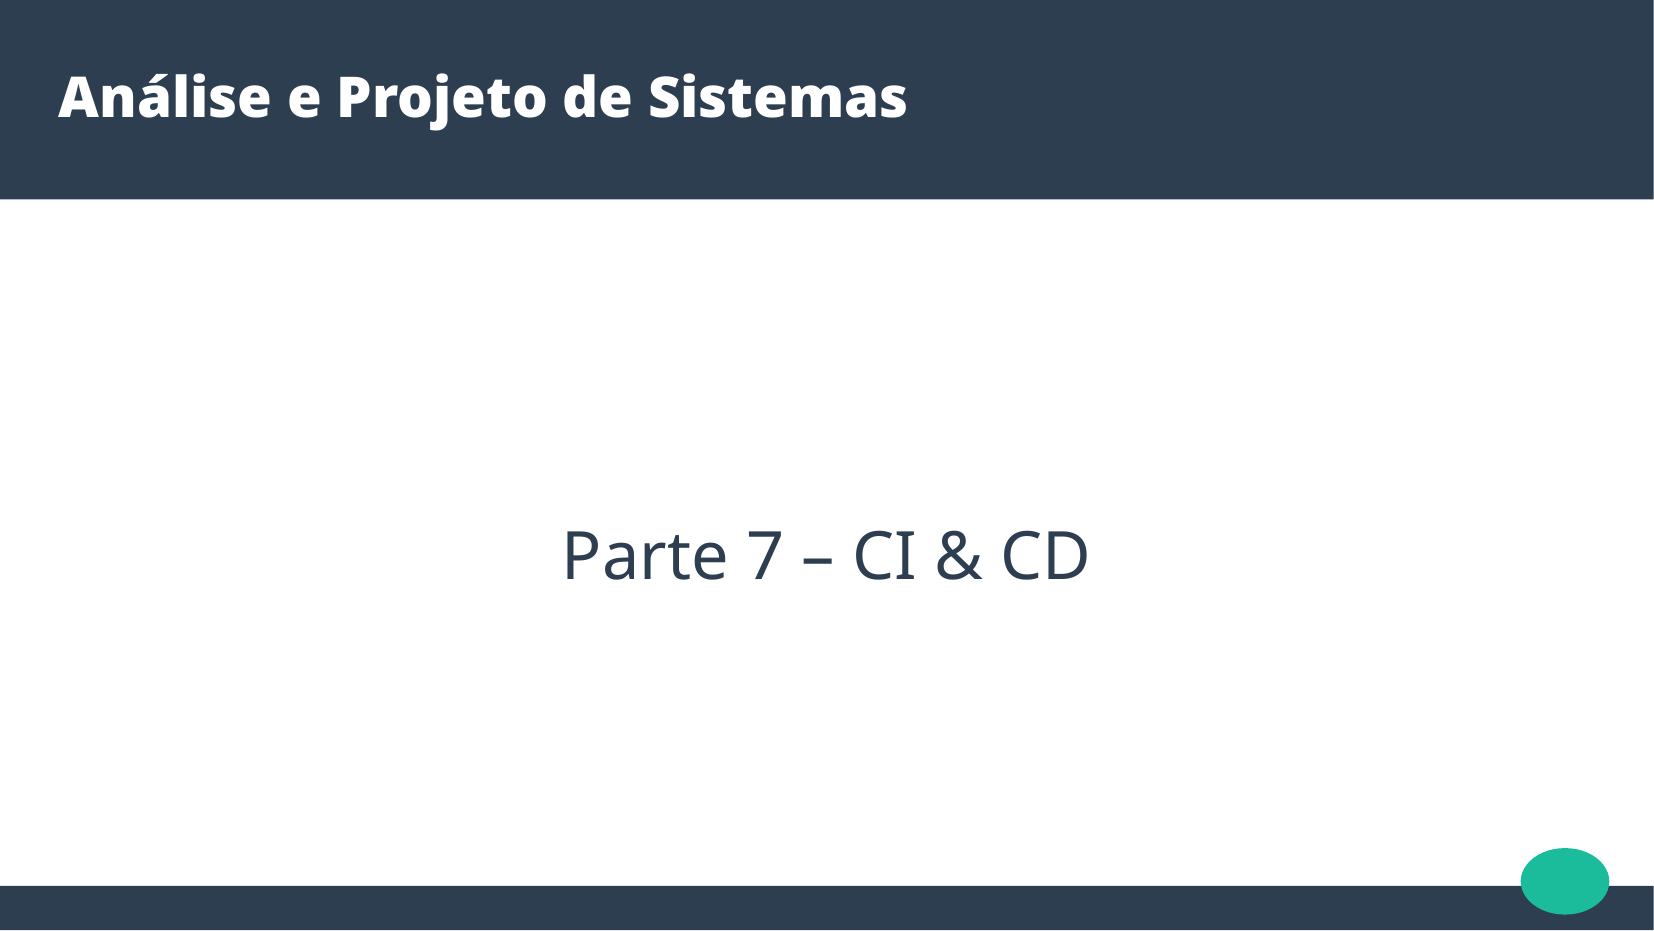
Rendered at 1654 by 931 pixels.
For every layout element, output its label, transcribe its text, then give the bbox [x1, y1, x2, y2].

title Análise e Projeto de Sistemas [59, 37, 1595, 156]
subtitle Parte 7 – CI & CD [59, 243, 1595, 864]
